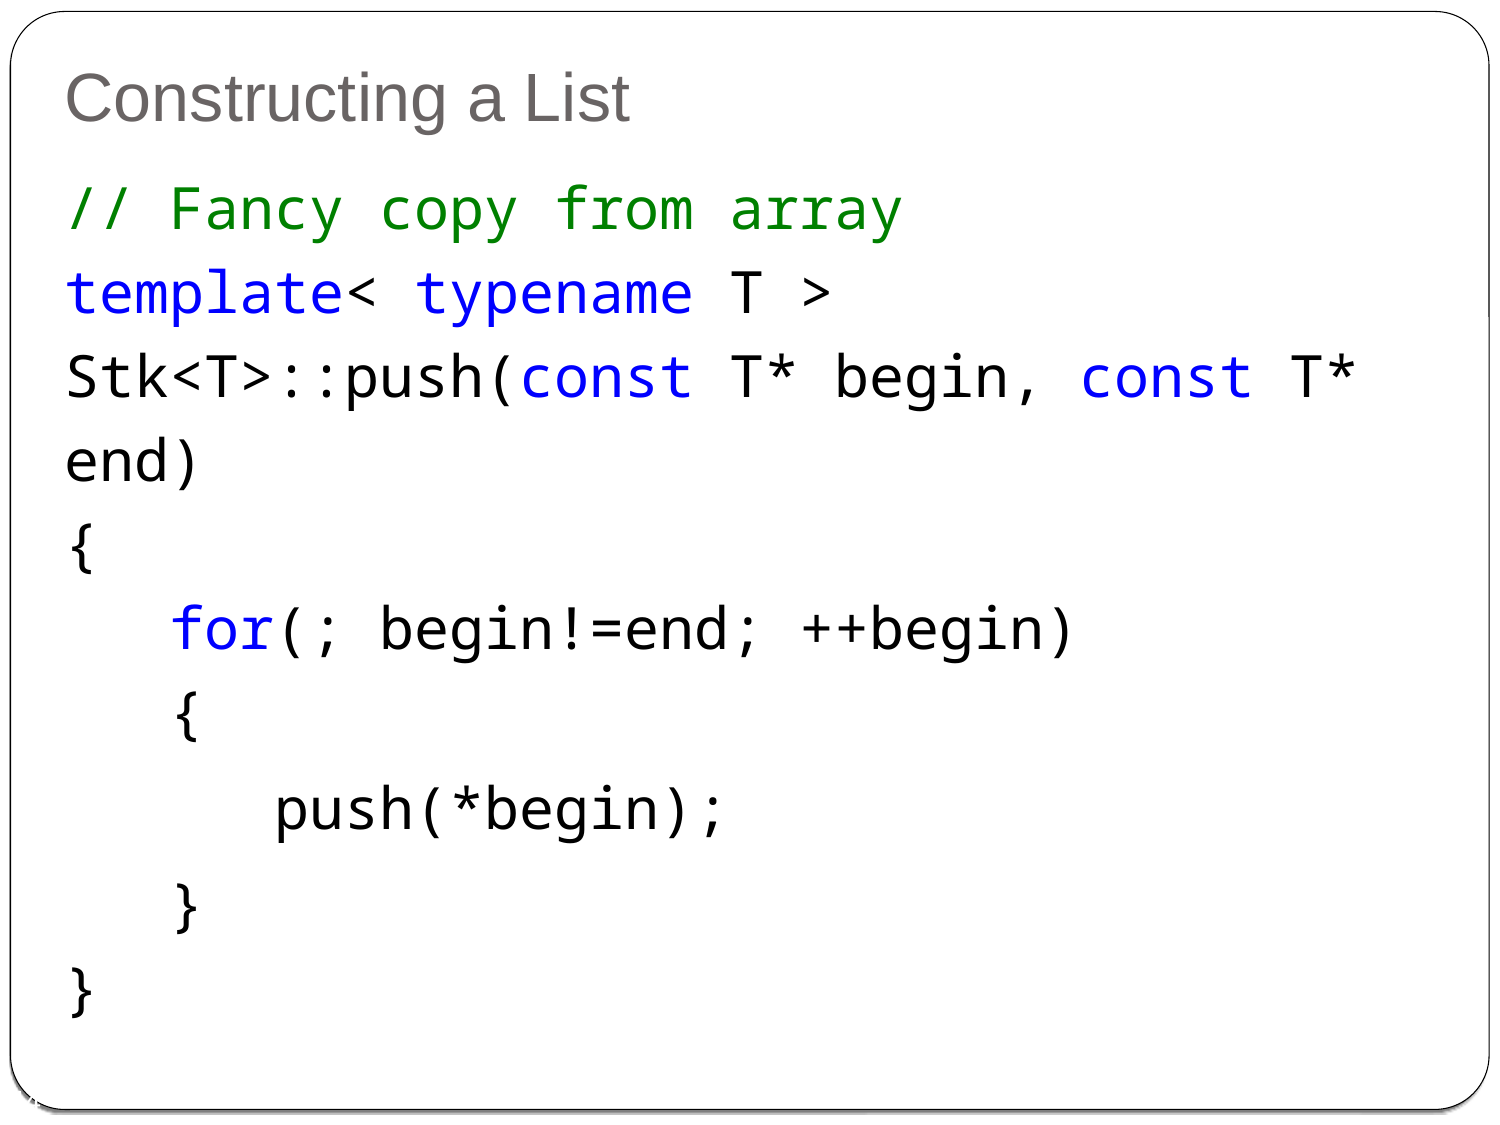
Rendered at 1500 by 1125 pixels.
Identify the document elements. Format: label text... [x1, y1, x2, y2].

slide_number <number> [0, 1074, 50, 1125]
title Constructing a List [50, 45, 1450, 149]
list // Fancy copy from array template< typename T > Stk<T>::push(const T* begin, const T* end) { for(; begin!=end; ++begin) { push(*begin); } } [50, 149, 1488, 1088]
